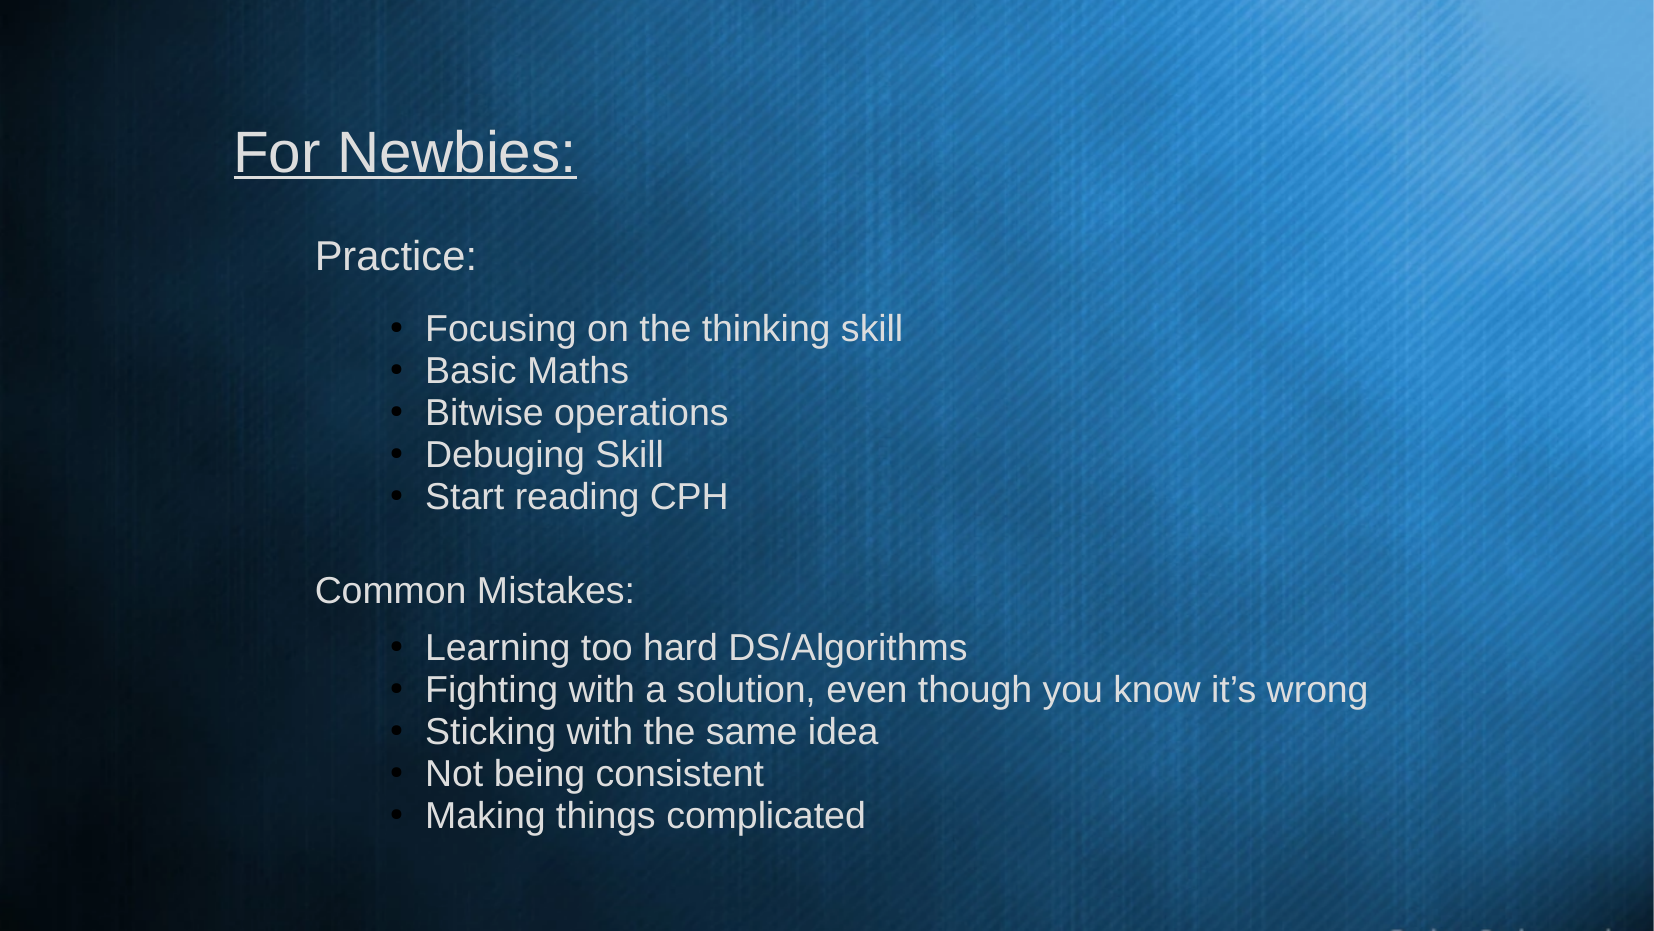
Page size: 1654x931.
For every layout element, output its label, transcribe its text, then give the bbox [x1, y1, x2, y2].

text_box Focusing on the thinking skill Basic Maths Bitwise operations Debuging Skill Start reading CPH [375, 300, 1426, 526]
text_box Practice: [300, 225, 713, 287]
text_box Learning too hard DS/Algorithms Fighting with a solution, even though you know it’s wrong Sticking with the same idea Not being consistent Making things complicated [375, 619, 1463, 845]
text_box Common Mistakes: [300, 562, 1013, 620]
text_box For Newbies: [218, 112, 593, 193]
picture [0, 0, 1654, 931]
